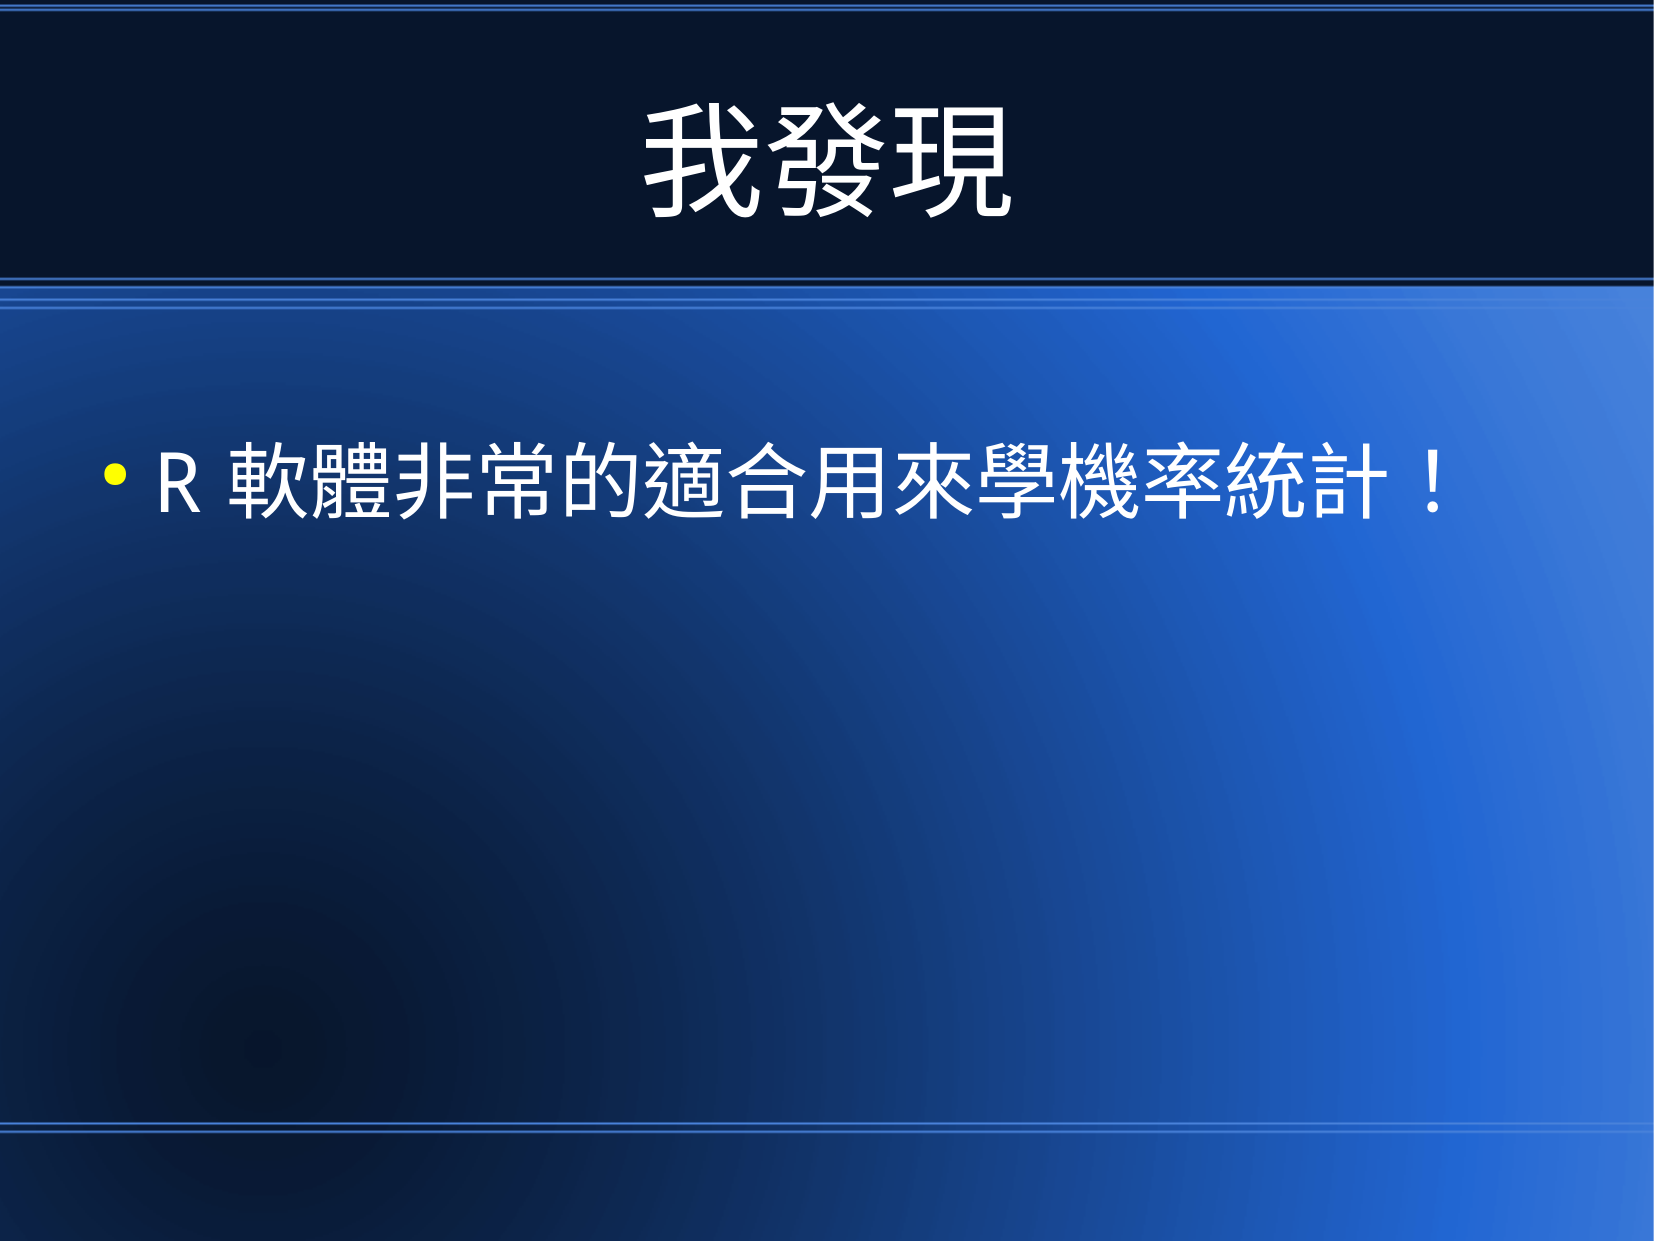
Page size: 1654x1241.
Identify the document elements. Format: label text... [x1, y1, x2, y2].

list R軟體非常的適合用來學機率統計！ [82, 355, 1571, 1241]
picture [0, 0, 1654, 1241]
title 我發現 [82, 49, 1571, 257]
